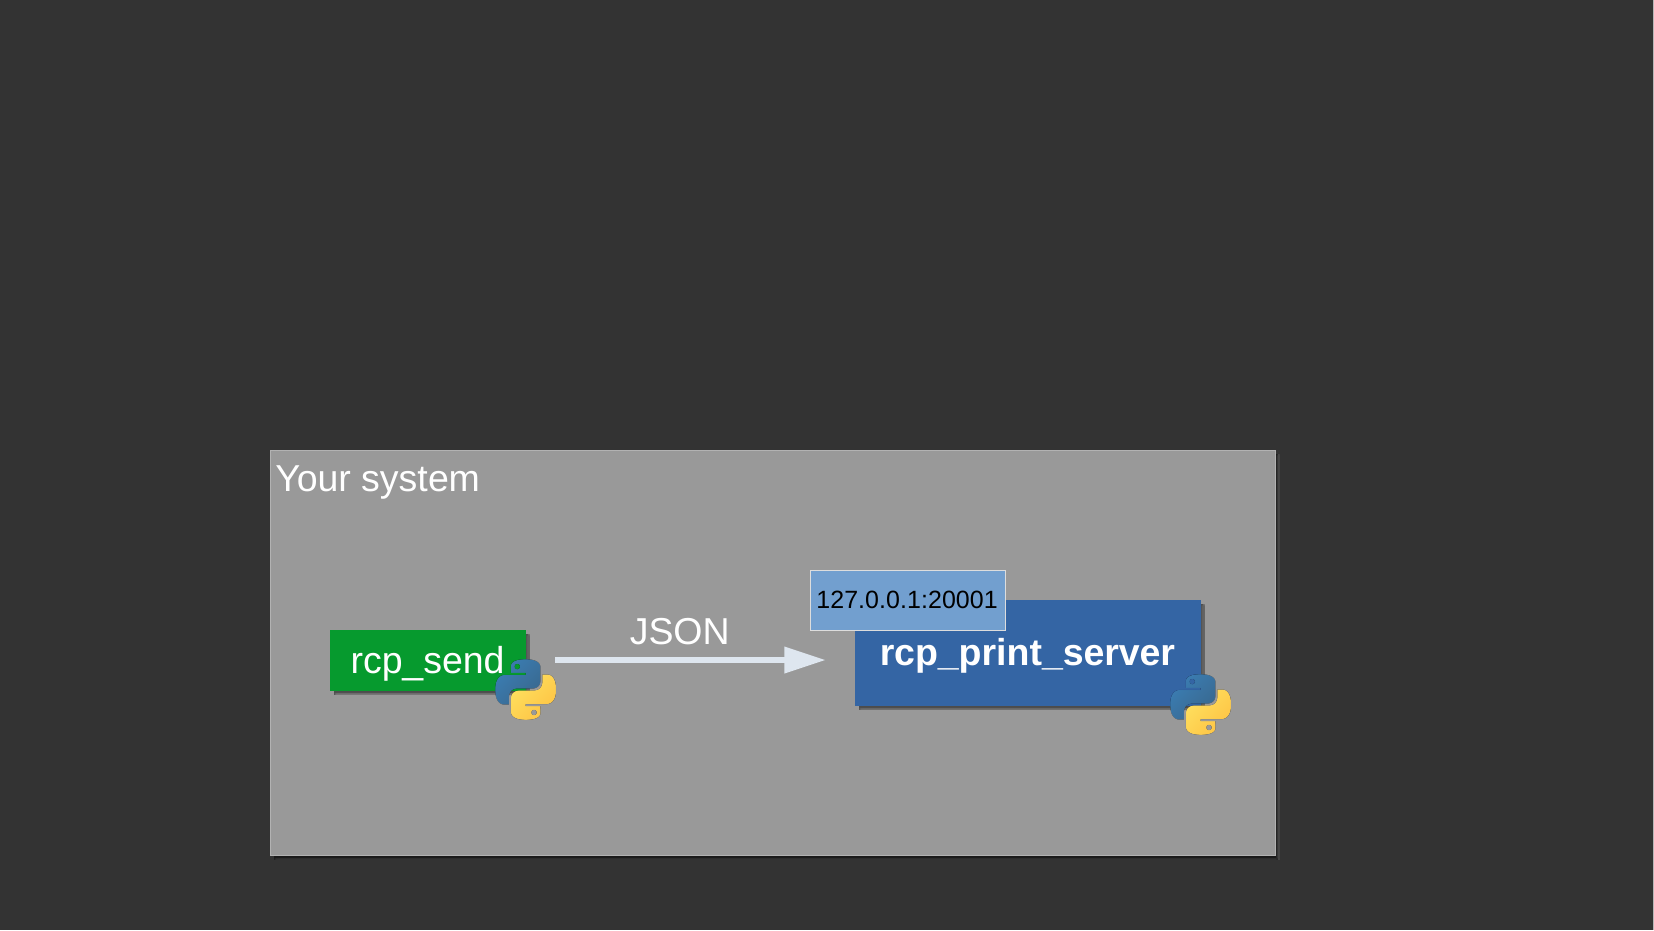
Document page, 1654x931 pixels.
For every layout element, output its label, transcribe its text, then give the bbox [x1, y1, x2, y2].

text_box rcp_print_server [855, 600, 1201, 706]
picture [495, 659, 556, 721]
text_box 127.0.0.1:20001 [810, 570, 1006, 631]
text_box Your system [260, 450, 496, 507]
picture [1170, 674, 1231, 736]
text_box JSON [615, 603, 745, 661]
text_box [270, 450, 1276, 856]
text_box rcp_send [330, 630, 526, 691]
